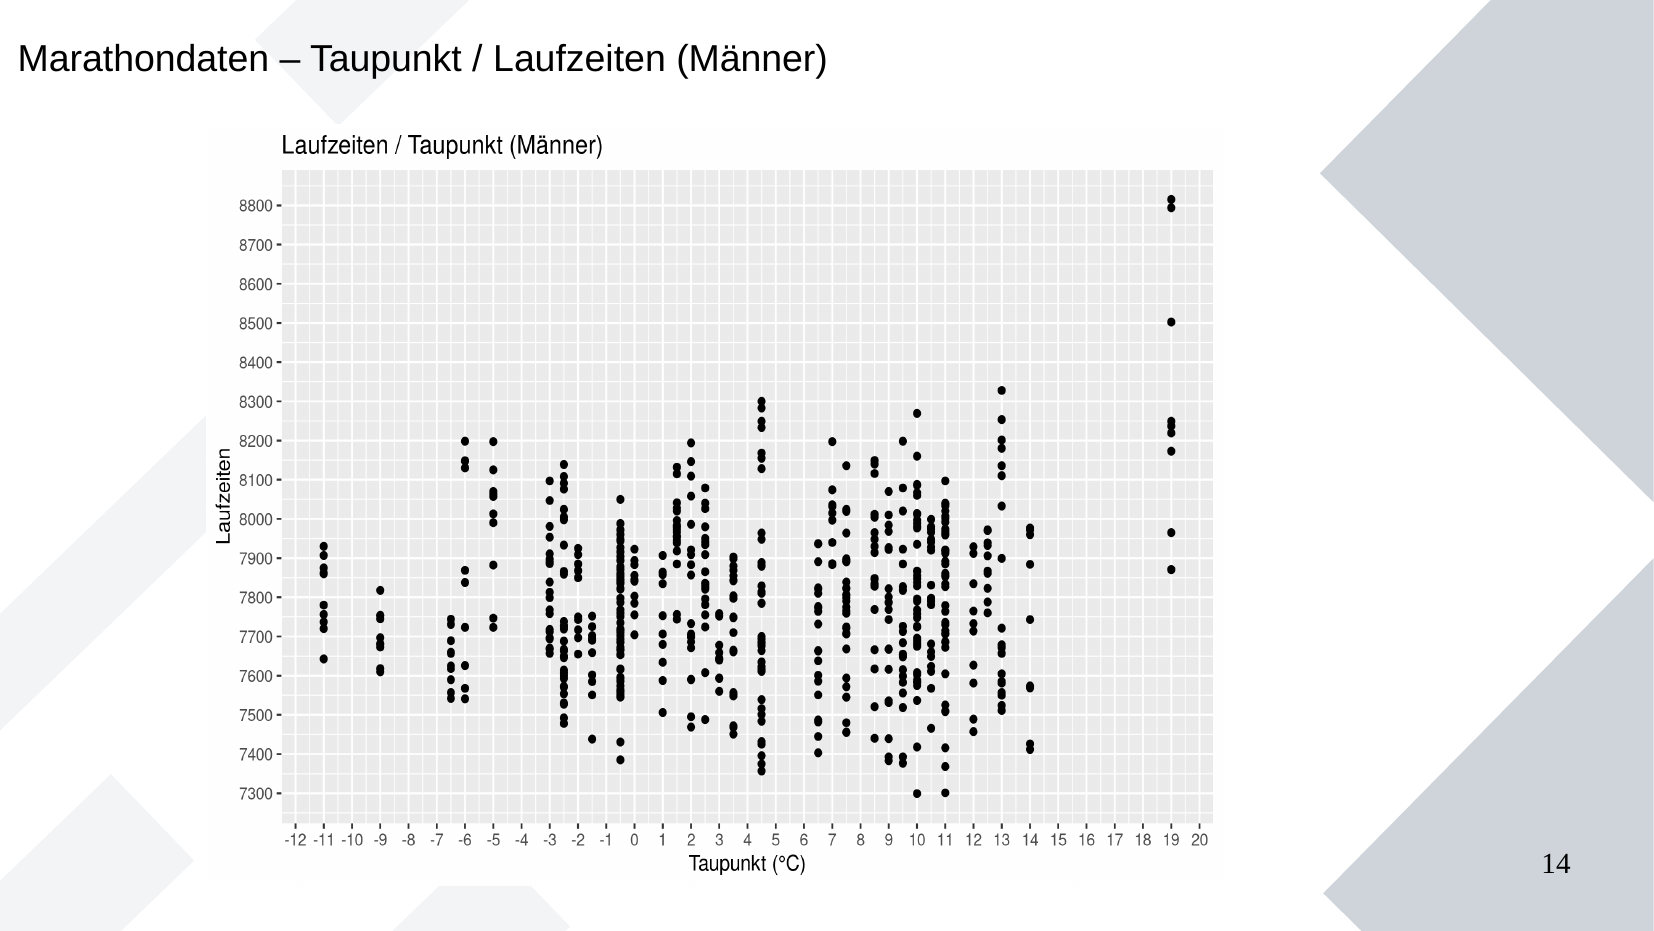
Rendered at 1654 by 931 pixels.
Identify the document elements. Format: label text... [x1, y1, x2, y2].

picture [206, 124, 1223, 886]
title Marathondaten – Taupunkt / Laufzeiten (Männer) [17, 27, 1506, 89]
